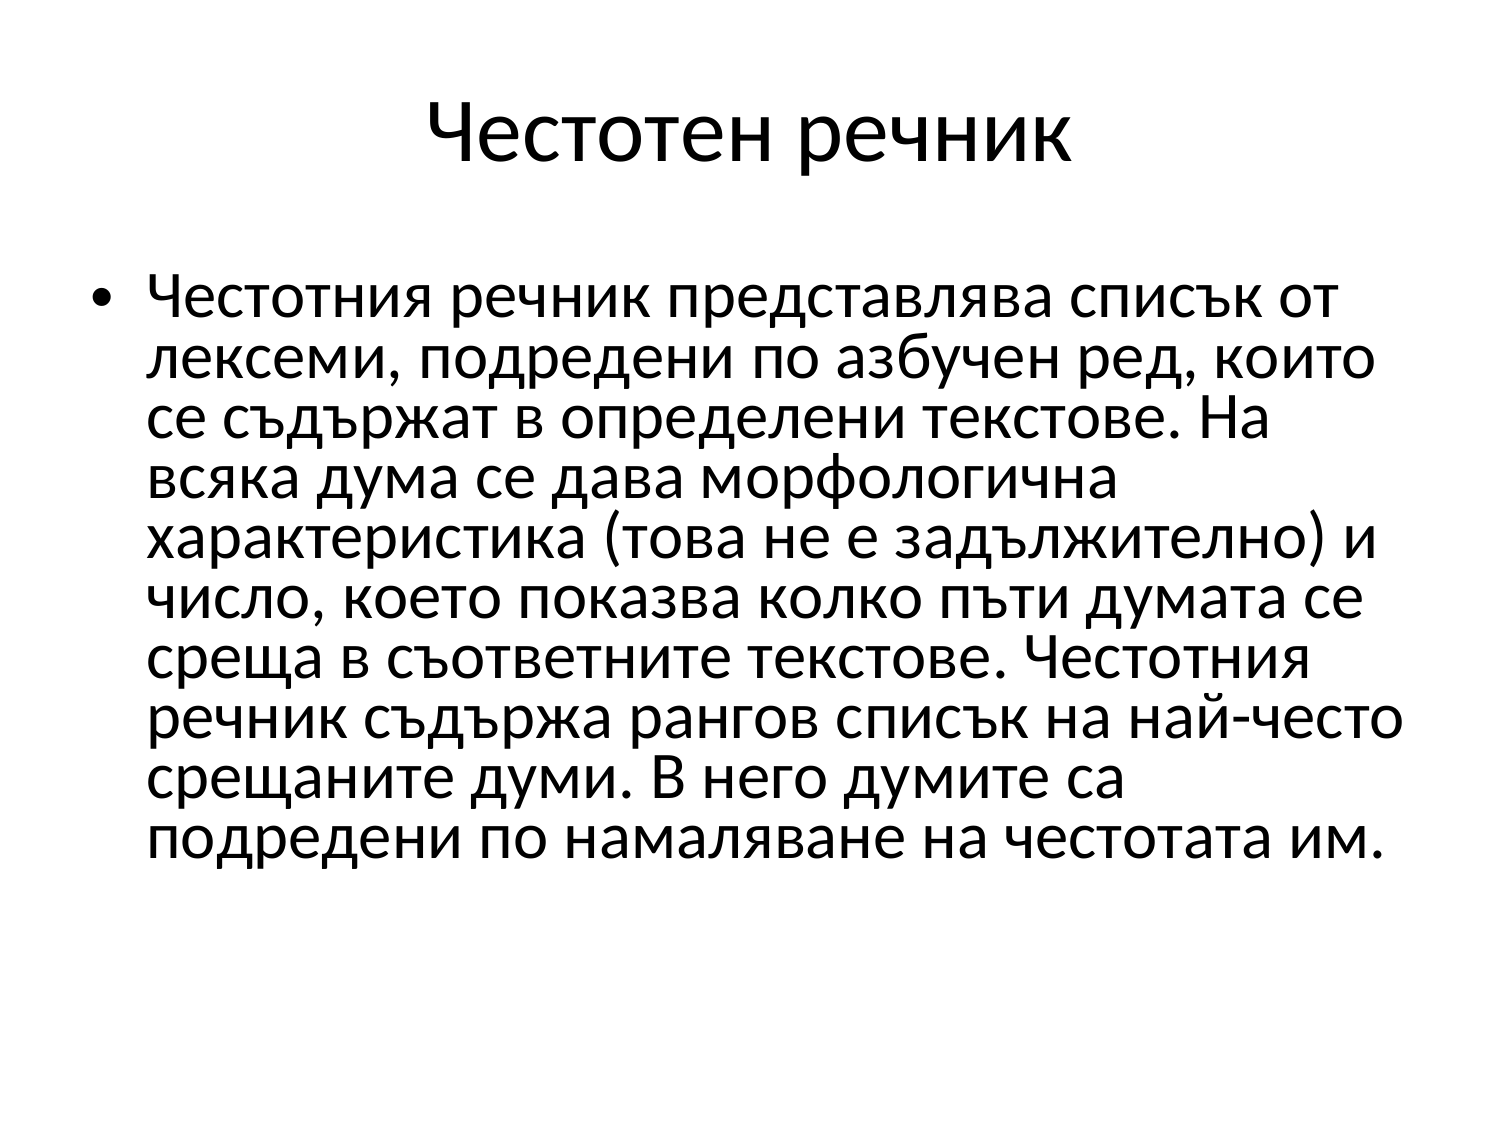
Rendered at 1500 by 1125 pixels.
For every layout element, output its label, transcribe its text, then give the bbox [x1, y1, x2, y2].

list Честотния речник представлява списък от лексеми, подредени по азбучен ред, които се съдържат в определени текстове. На всяка дума се дава морфологична характеристика (това не е задължително) и число, което показва колко пъти думата се среща в съответните текстове. Честотния речник съдържа рангов списък на най-често срещаните думи. В него думите са подредени по намаляване на честотата им. [75, 262, 1426, 1006]
title Честотен речник [75, 45, 1426, 233]
